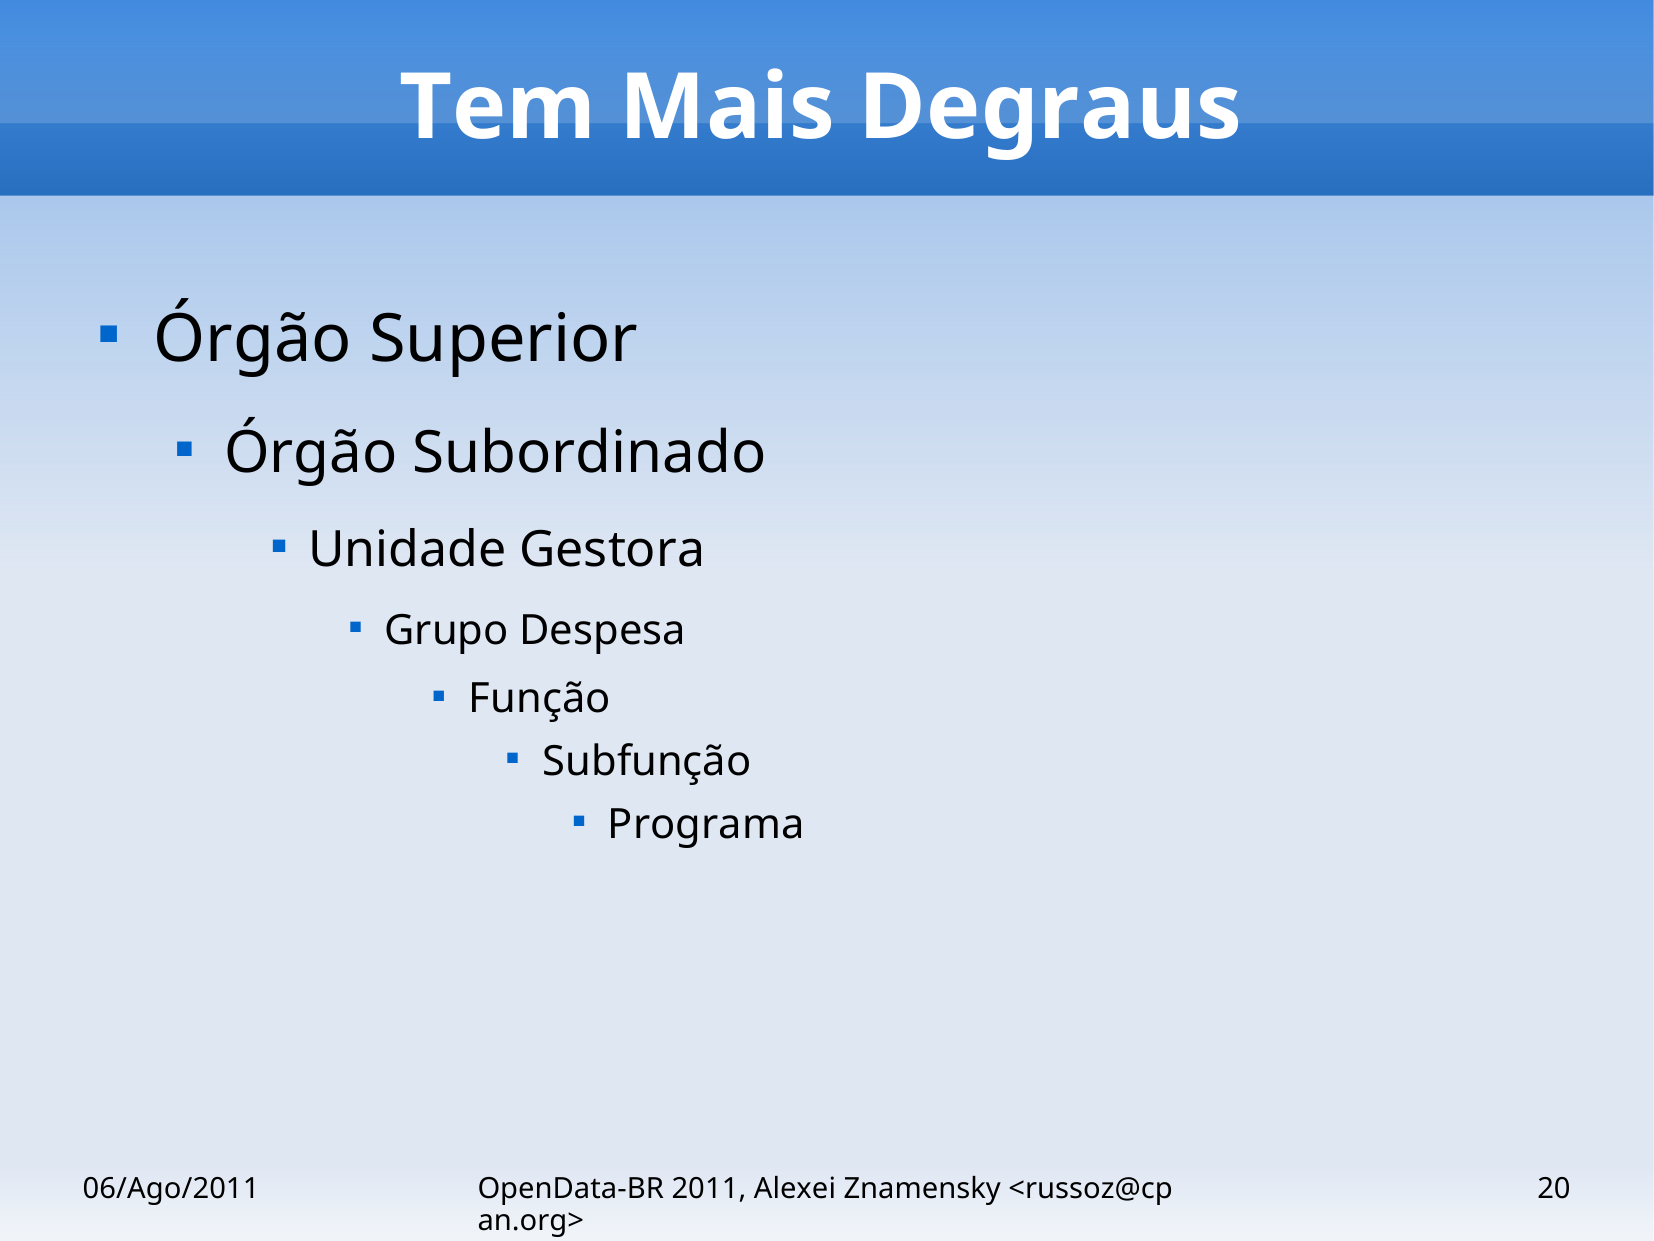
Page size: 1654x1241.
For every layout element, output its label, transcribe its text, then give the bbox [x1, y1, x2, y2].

title Tem Mais Degraus [76, 0, 1565, 208]
list Órgão Superior Órgão Subordinado Unidade Gestora Grupo Despesa Função Subfunção Programa [82, 290, 1571, 1094]
picture [0, 0, 1654, 1241]
